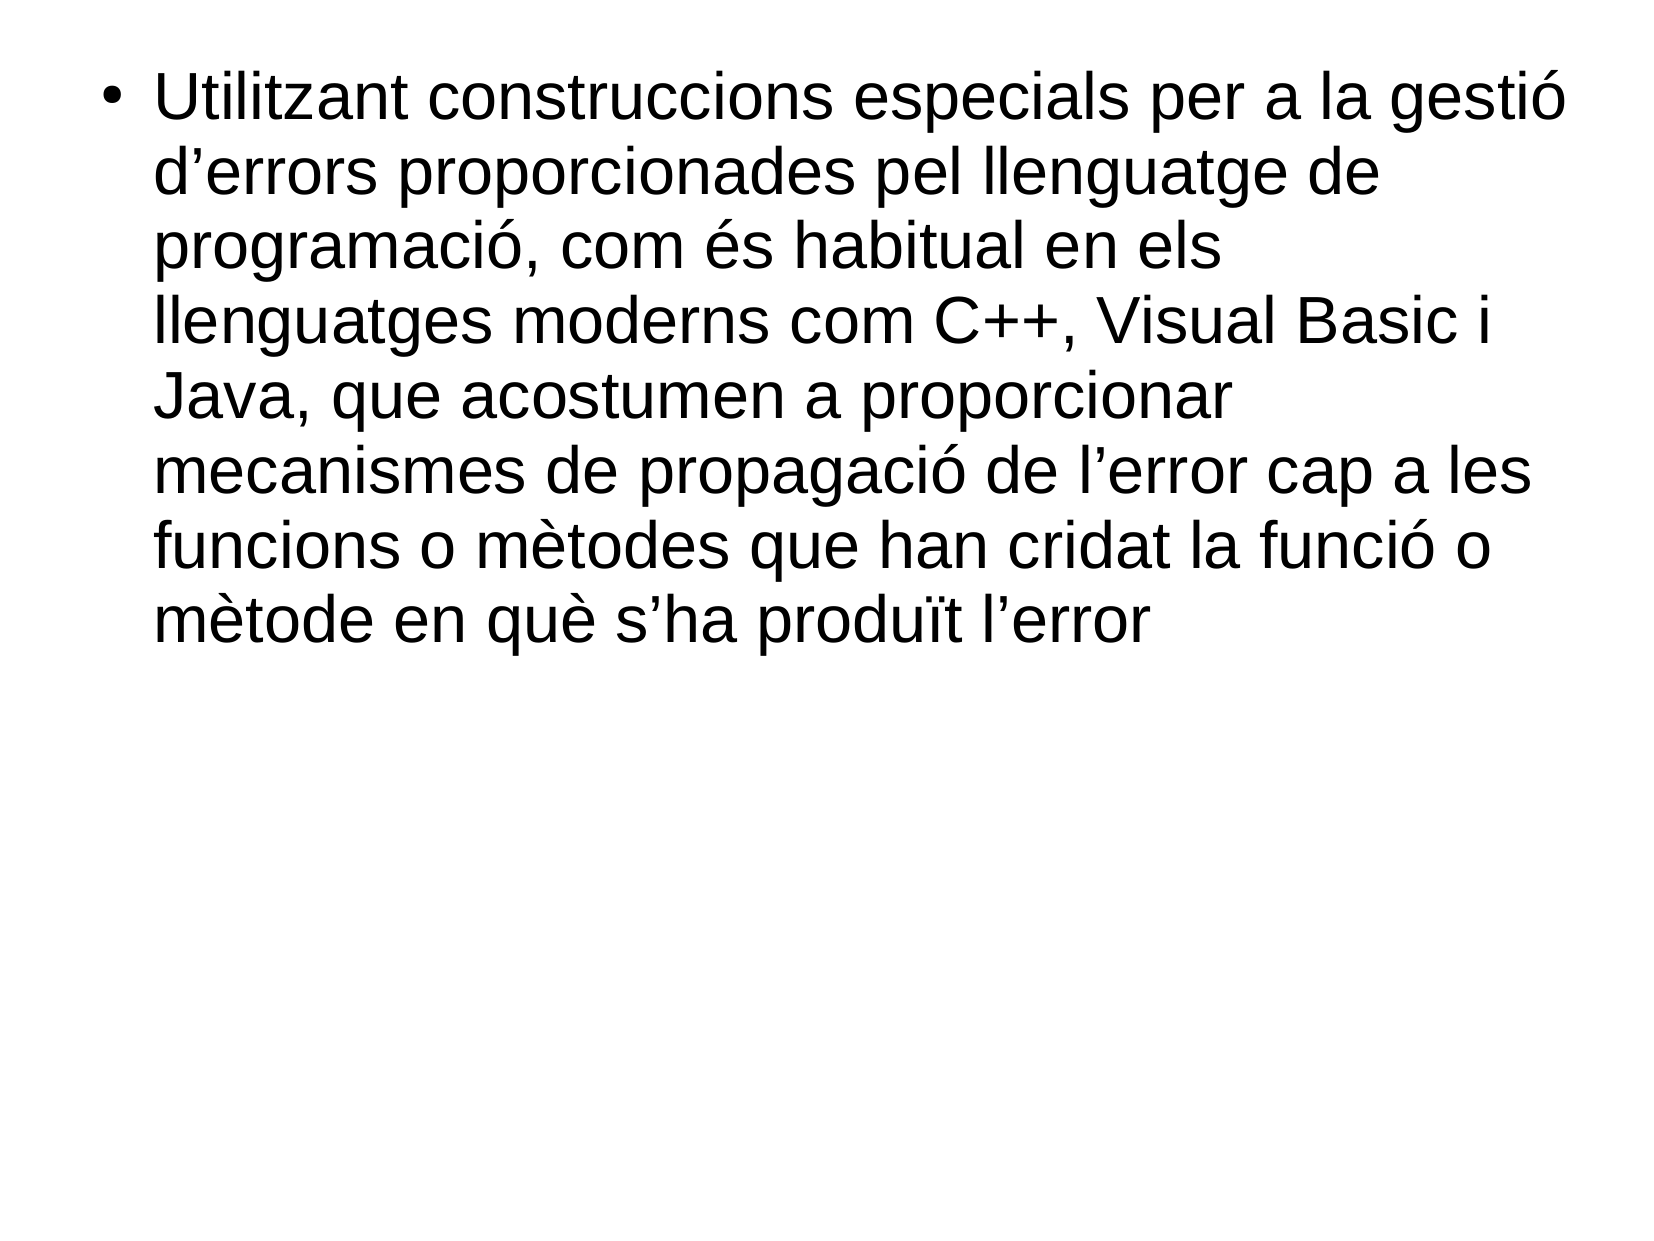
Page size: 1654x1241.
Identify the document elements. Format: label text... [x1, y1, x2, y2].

list Utilitzant construccions especials per a la gestió d’errors proporcionades pel llenguatge de programació, com és habitual en els llenguatges moderns com C++, Visual Basic i Java, que acostumen a proporcionar mecanismes de propagació de l’error cap a les funcions o mètodes que han cridat la funció o mètode en què s’ha produït l’error [82, 59, 1571, 1109]
